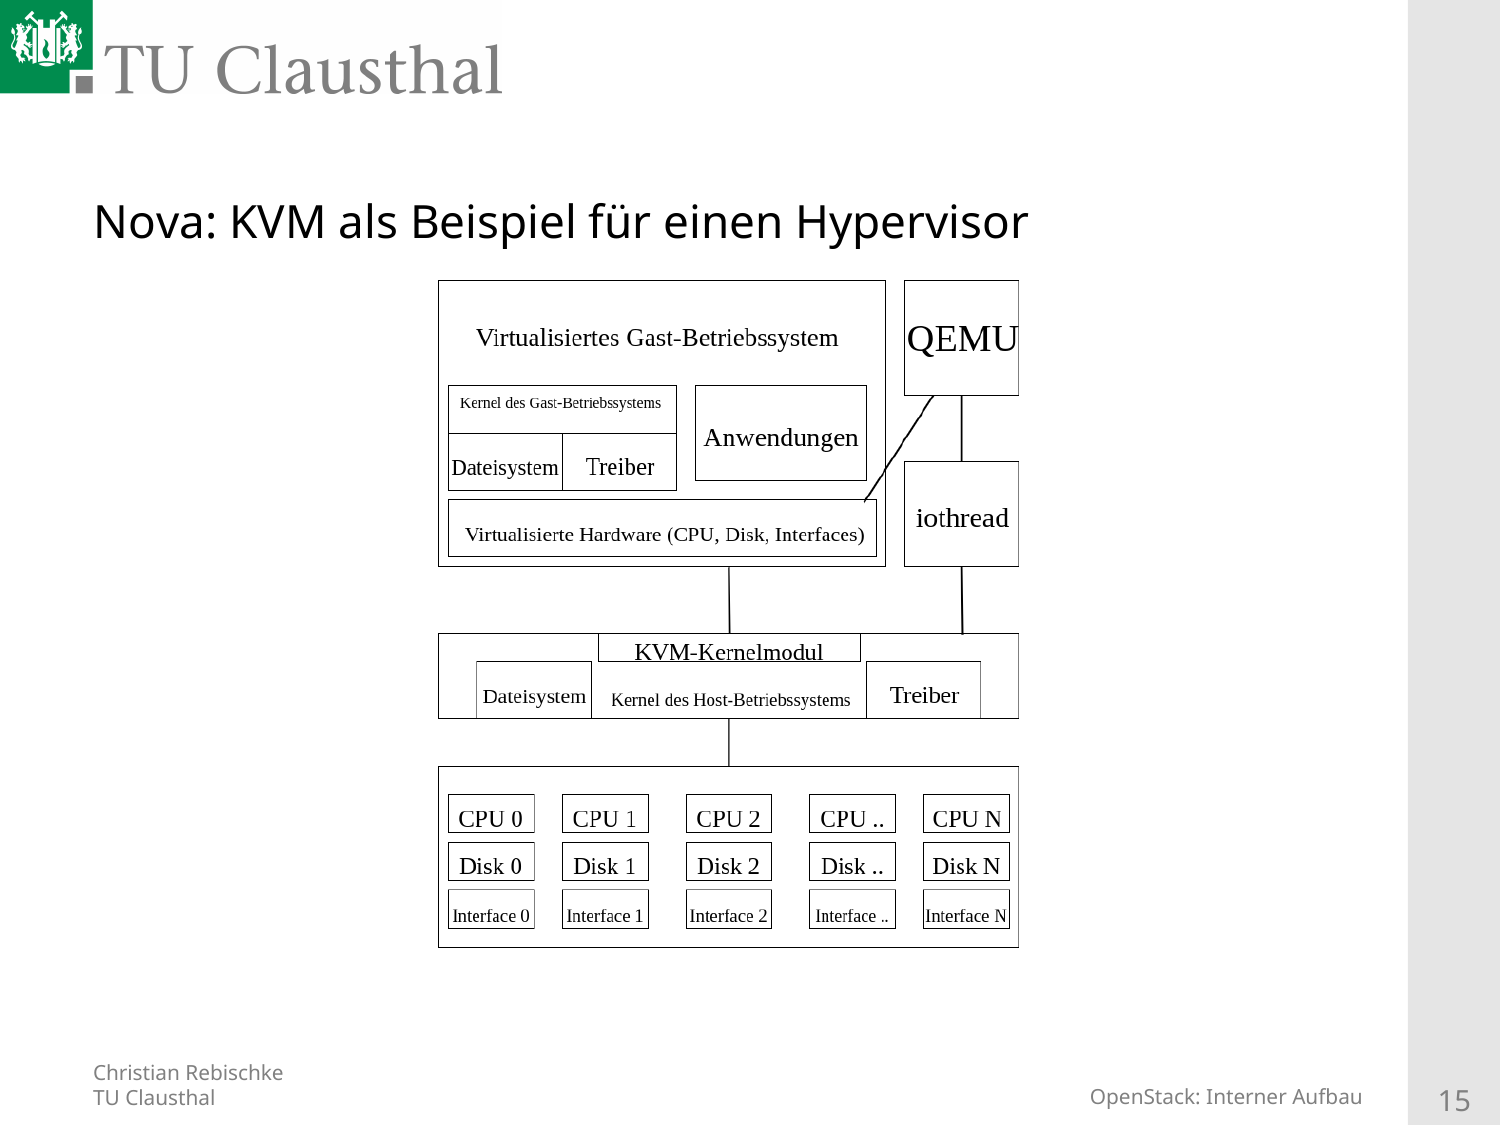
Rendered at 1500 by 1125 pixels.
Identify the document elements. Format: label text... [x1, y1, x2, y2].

picture [438, 280, 1019, 949]
title Nova: KVM als Beispiel für einen Hypervisor [79, 184, 1375, 279]
picture [0, 0, 502, 94]
